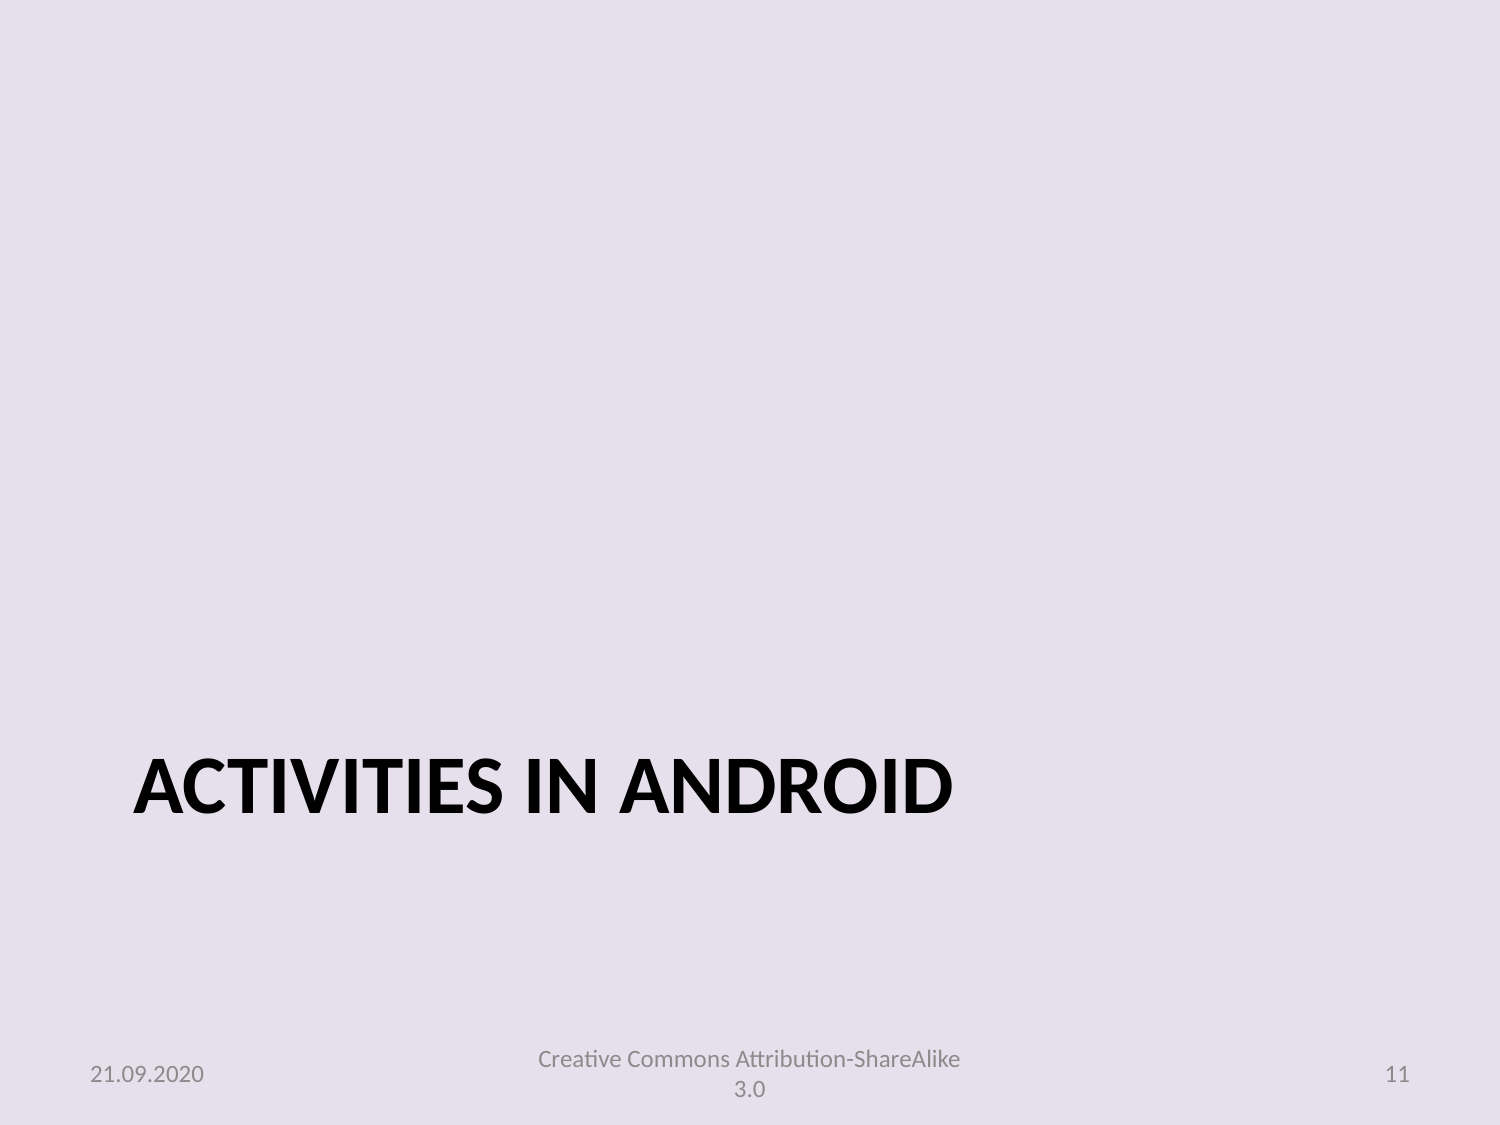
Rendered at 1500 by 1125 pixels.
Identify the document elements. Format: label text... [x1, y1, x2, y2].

title Activities in android [118, 722, 1394, 947]
